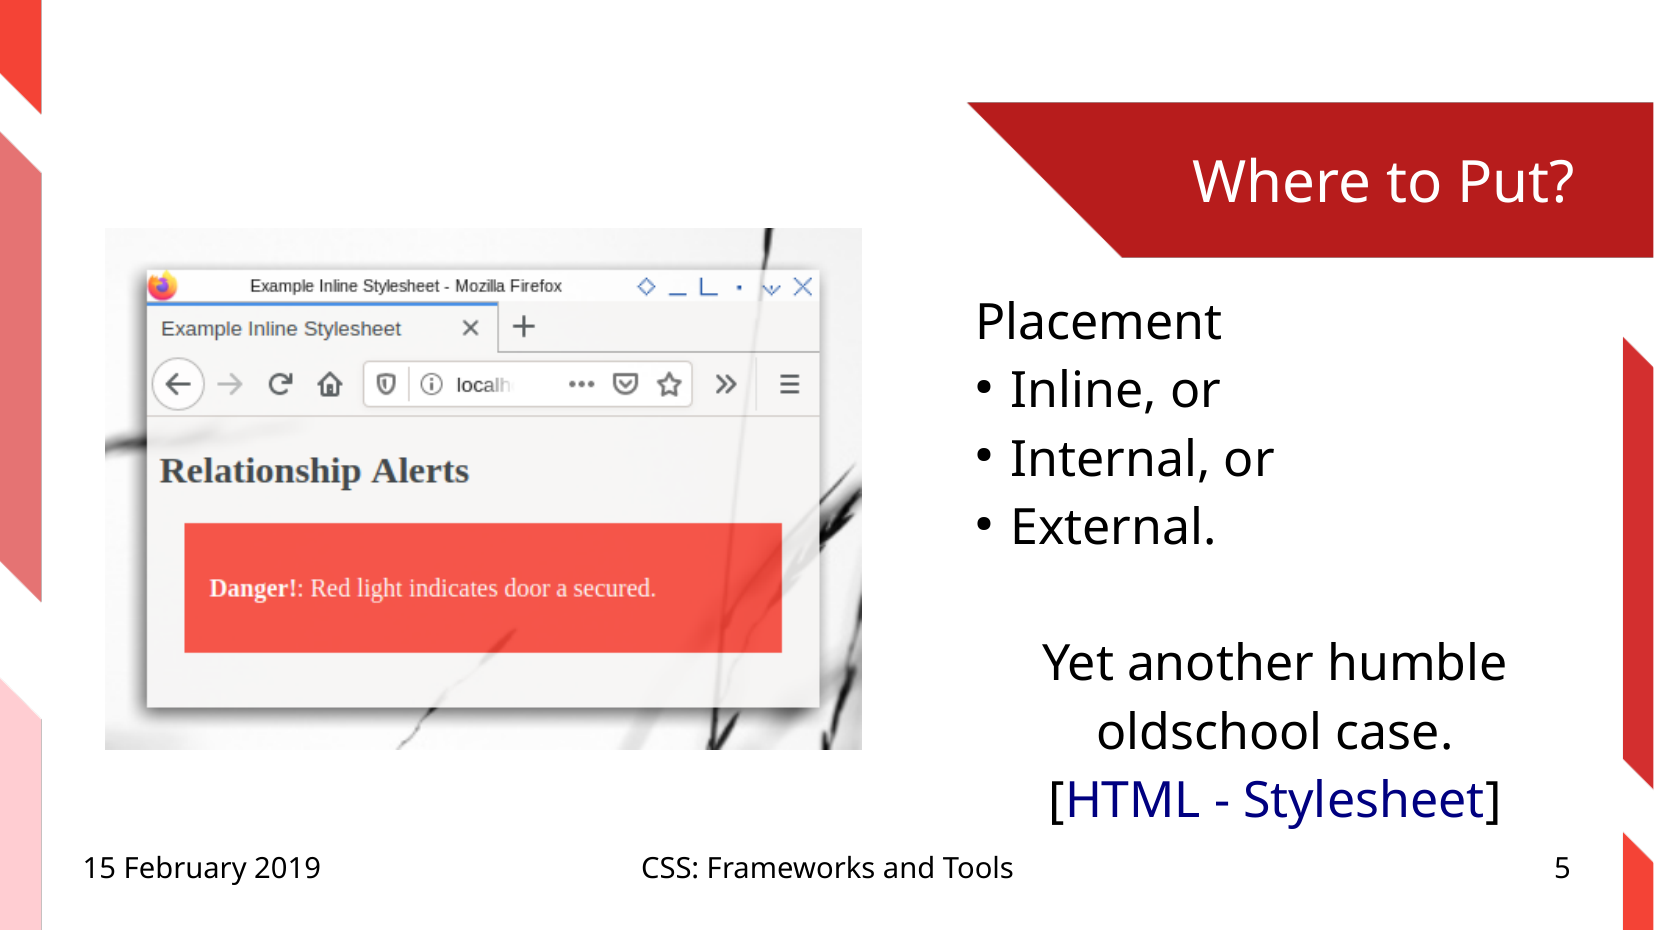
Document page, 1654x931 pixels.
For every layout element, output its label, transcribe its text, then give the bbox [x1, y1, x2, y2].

subtitle Placement Inline, or Internal, or External. Yet another humble oldschool case. [HTML - Stylesheet] [975, 285, 1576, 834]
picture [0, 0, 1654, 930]
title Where to Put? [1050, 105, 1576, 256]
